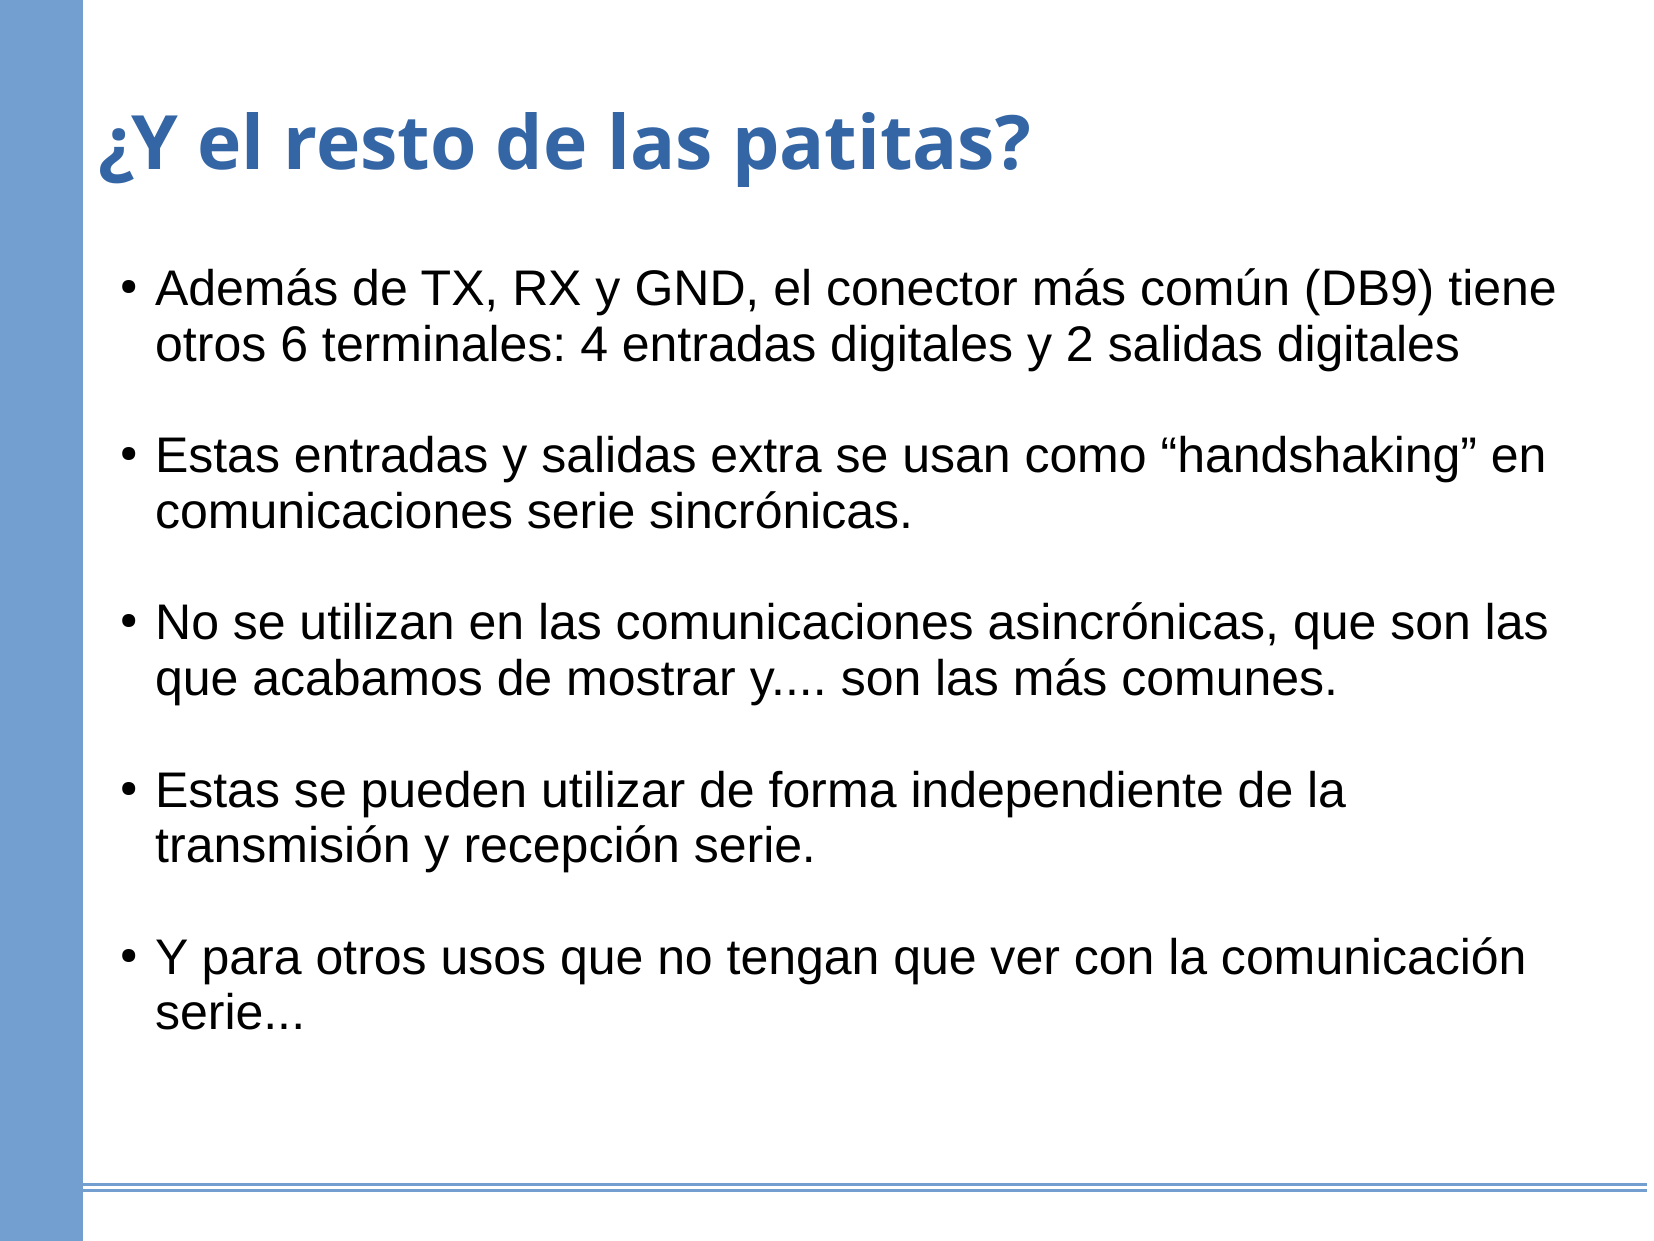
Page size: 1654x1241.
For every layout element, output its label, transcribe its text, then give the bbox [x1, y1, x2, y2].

text_box ¿Y el resto de las patitas? [83, 30, 1641, 133]
text_box Además de TX, RX y GND, el conector más común (DB9) tiene otros 6 terminales: 4 entradas digitales y 2 salidas digitales Estas entradas y salidas extra se usan como “handshaking” en comunicaciones serie sincrónicas. No se utilizan en las comunicaciones asincrónicas, que son las que acabamos de mostrar y.... son las más comunes. Estas se pueden utilizar de forma independiente de la transmisión y recepción serie. Y para otros usos que no tengan que ver con la comunicación serie... [105, 252, 1606, 1056]
